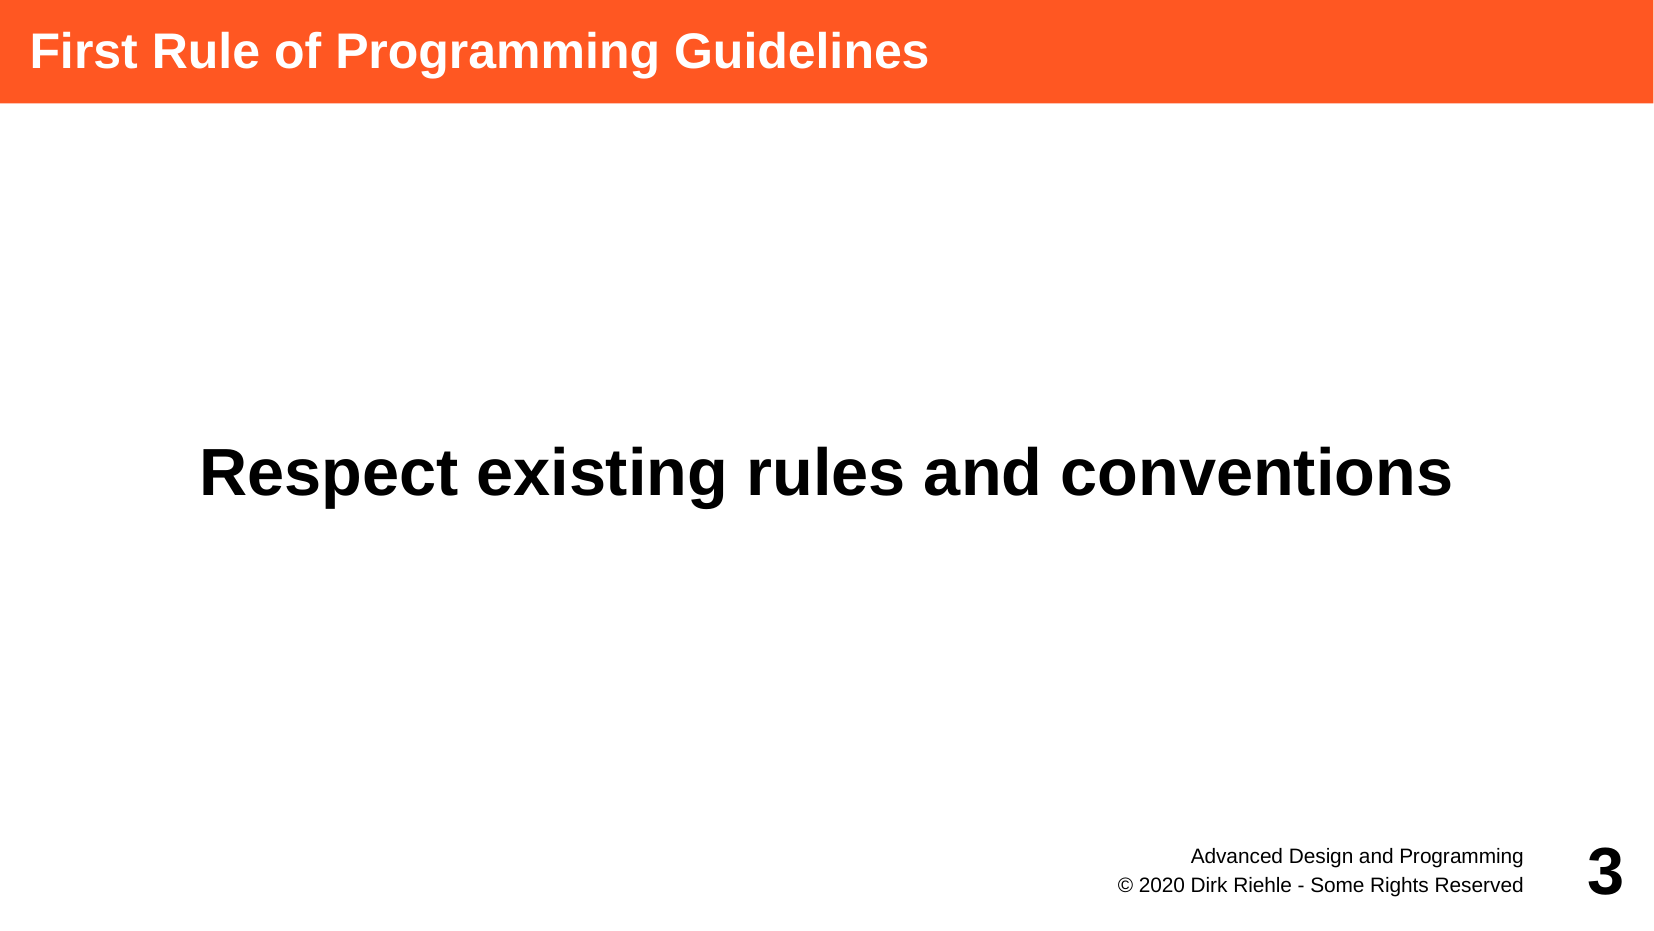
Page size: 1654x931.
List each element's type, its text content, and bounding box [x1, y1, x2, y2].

subtitle Respect existing rules and conventions [29, 132, 1625, 813]
title First Rule of Programming Guidelines [0, 0, 1654, 104]
